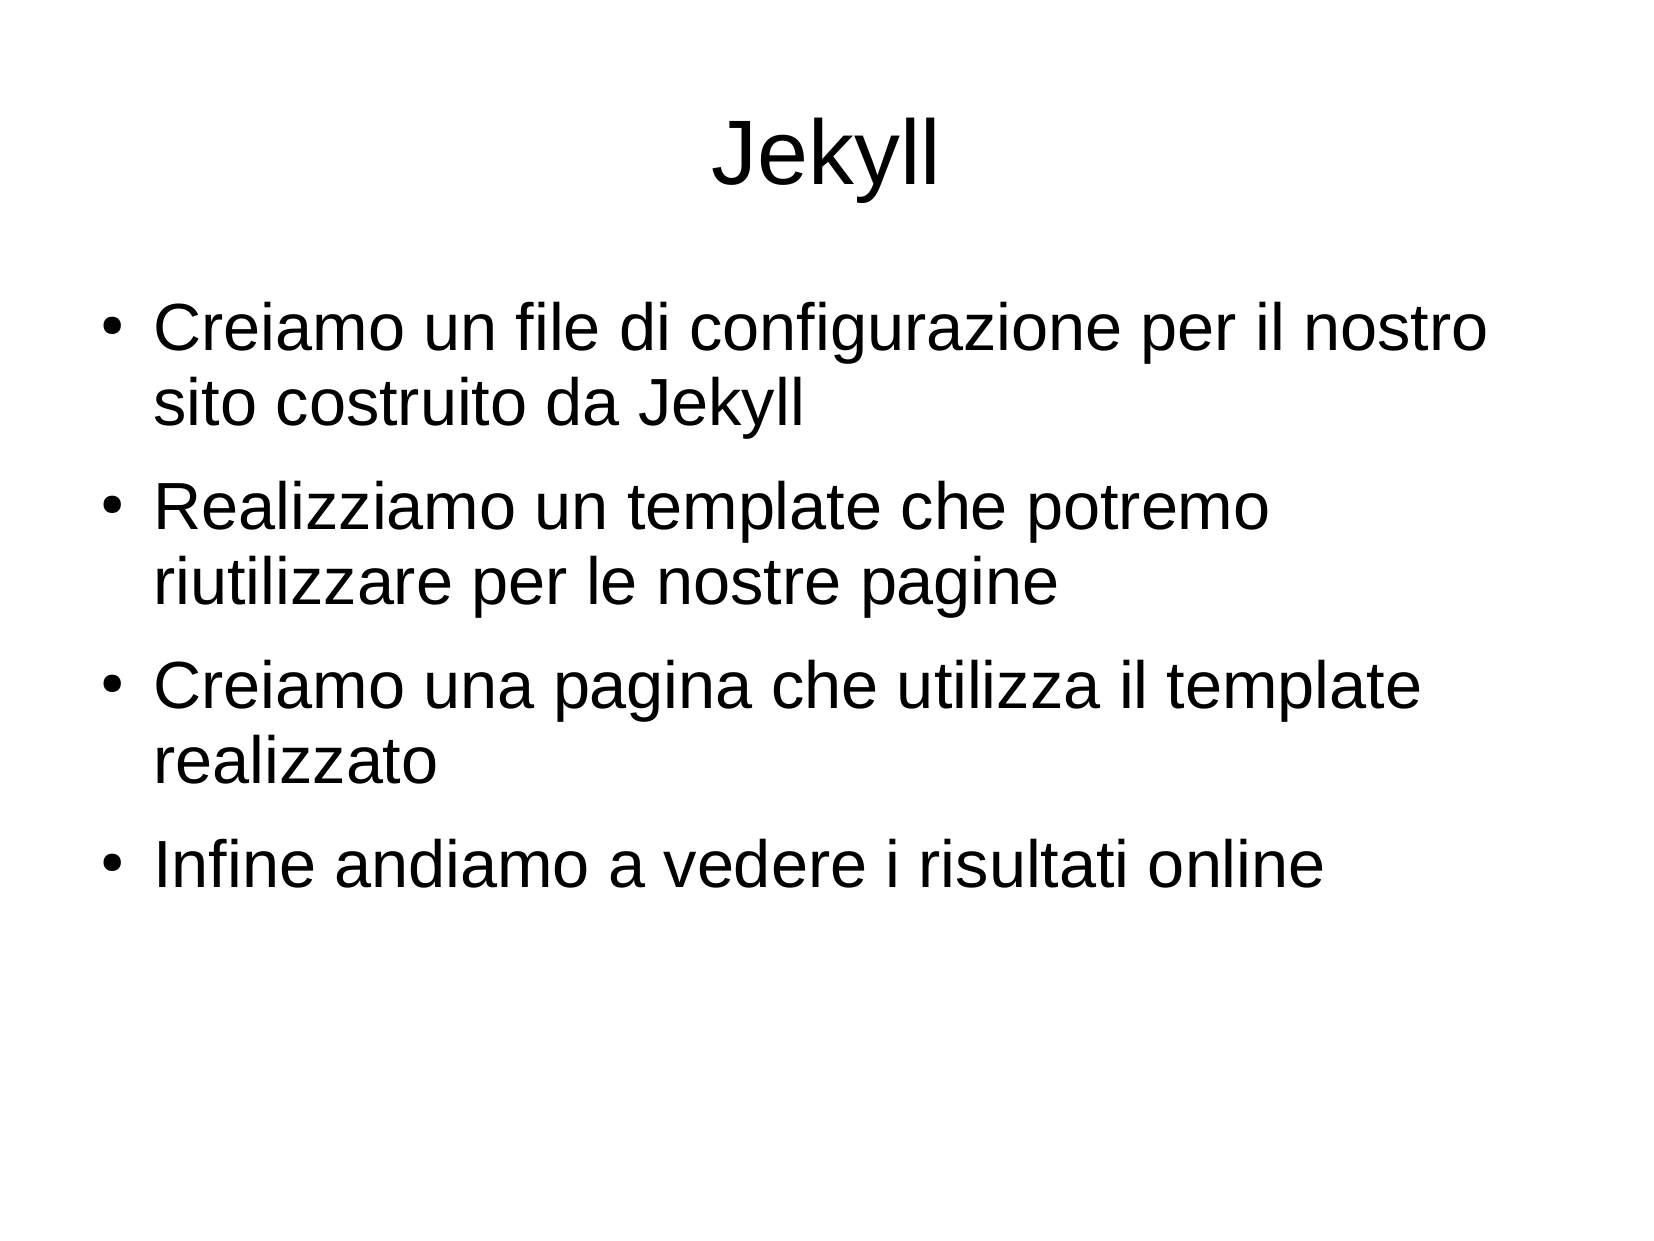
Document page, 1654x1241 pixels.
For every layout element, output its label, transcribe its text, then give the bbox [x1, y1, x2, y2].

title Jekyll [82, 49, 1571, 257]
list Creiamo un file di configurazione per il nostro sito costruito da Jekyll Realizziamo un template che potremo riutilizzare per le nostre pagine Creiamo una pagina che utilizza il template realizzato Infine andiamo a vedere i risultati online [82, 290, 1571, 1010]
